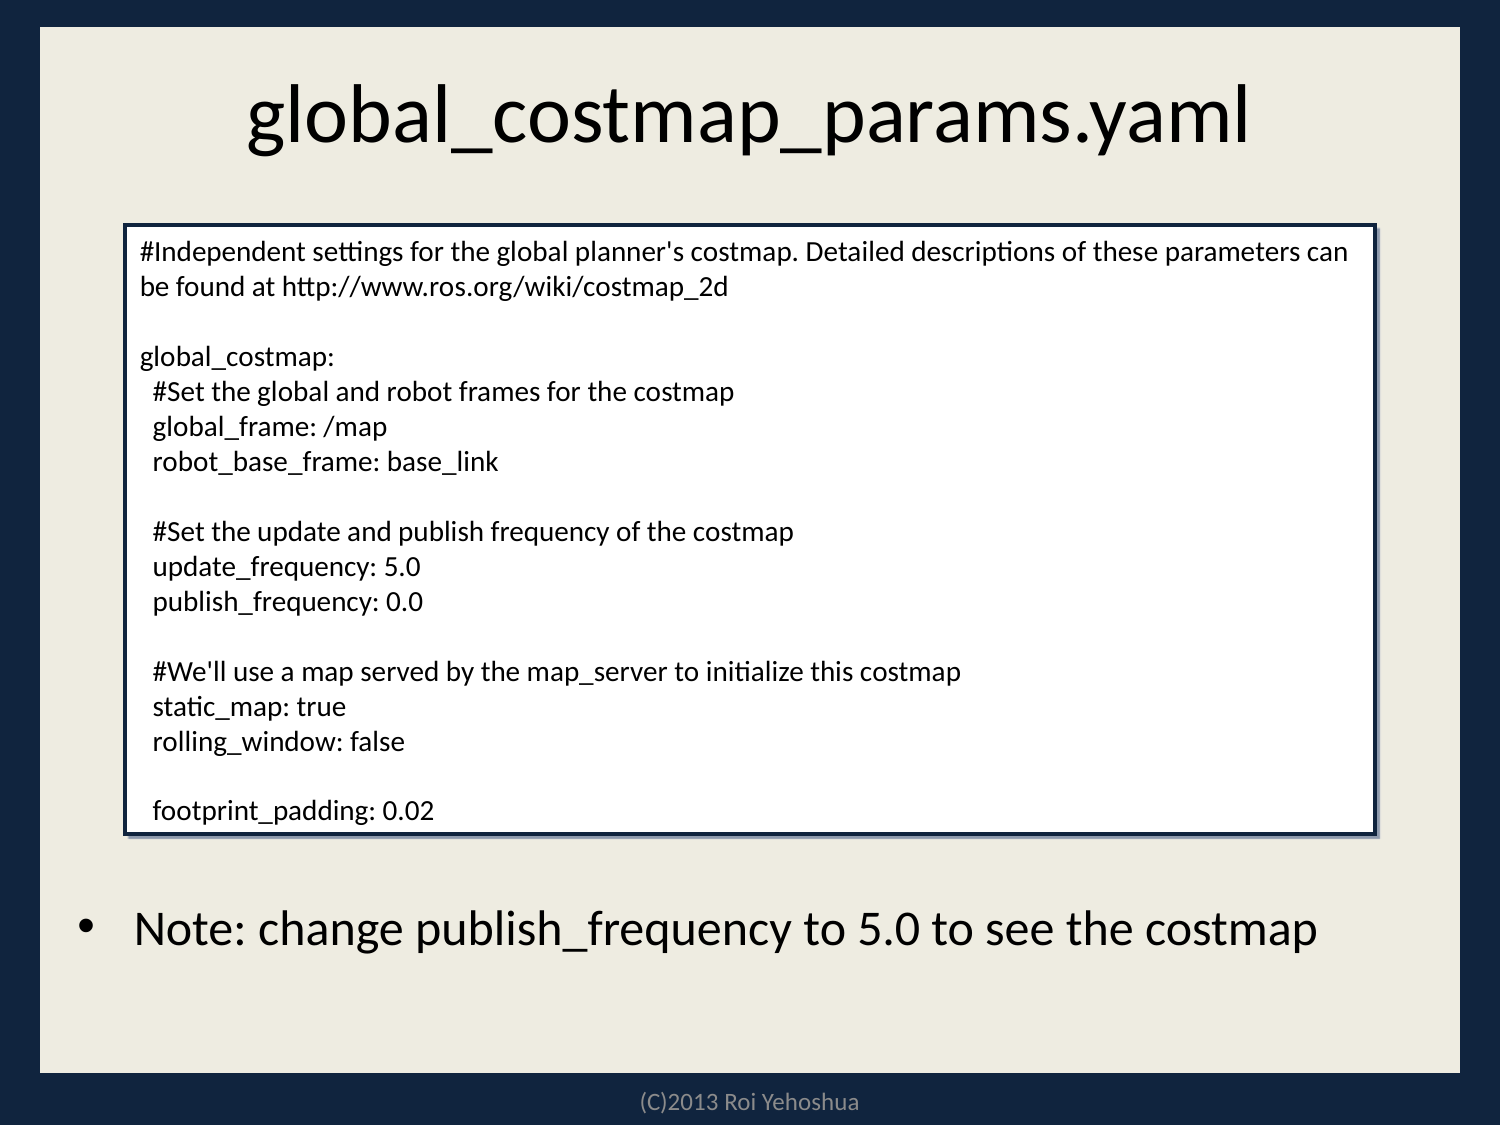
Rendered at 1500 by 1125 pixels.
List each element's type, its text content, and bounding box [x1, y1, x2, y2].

title global_costmap_params.yaml [37, 31, 1463, 188]
text_box #Independent settings for the global planner's costmap. Detailed descriptions of these parameters can be found at http://www.ros.org/wiki/costmap_2d global_costmap: #Set the global and robot frames for the costmap global_frame: /map robot_base_frame: base_link #Set the update and publish frequency of the costmap update_frequency: 5.0 publish_frequency: 0.0 #We'll use a map served by the map_server to initialize this costmap static_map: true rolling_window: false footprint_padding: 0.02 [125, 224, 1375, 835]
text_box Note: change publish_frequency to 5.0 to see the costmap [62, 887, 1425, 1000]
list [37, 200, 1463, 1080]
footer (C)2013 Roi Yehoshua [512, 1074, 988, 1125]
